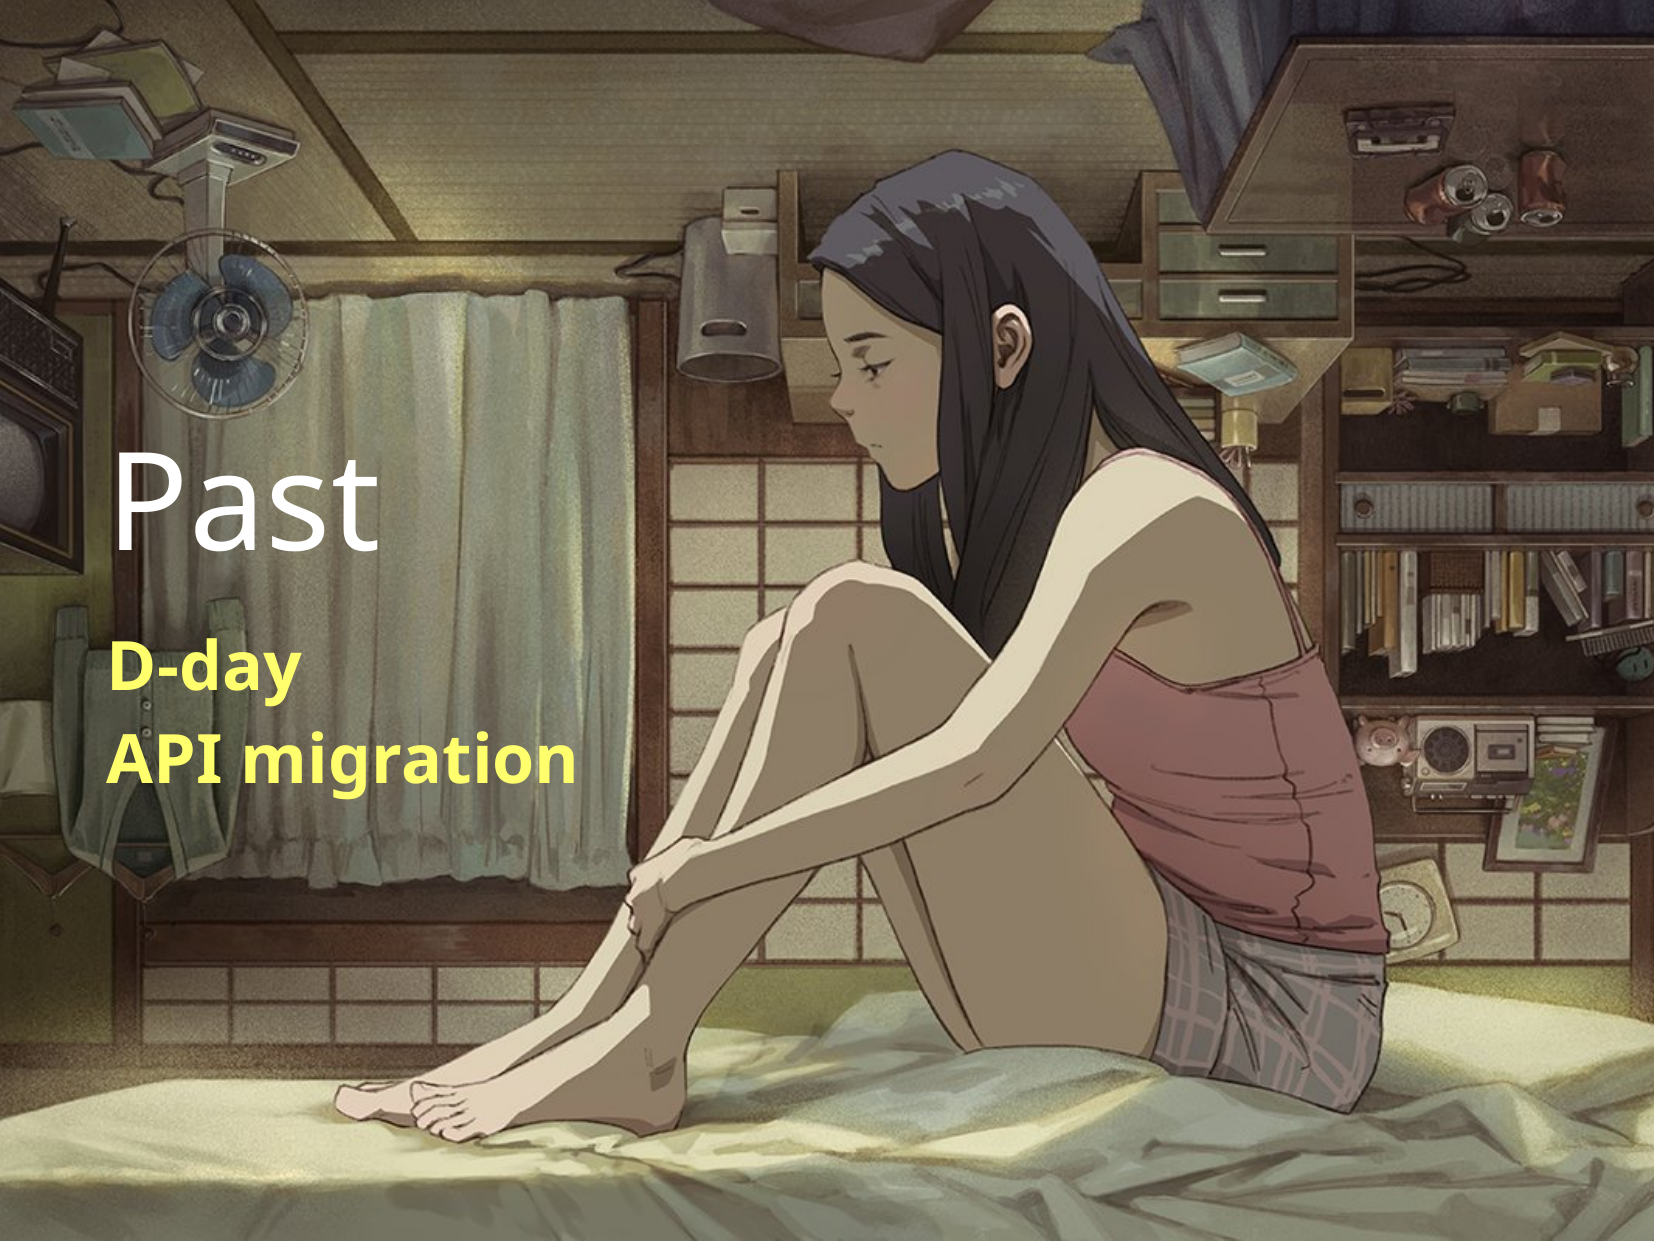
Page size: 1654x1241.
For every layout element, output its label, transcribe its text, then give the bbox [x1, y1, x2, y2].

list Past D-day API migration [106, 404, 866, 805]
picture [0, 0, 1654, 1241]
